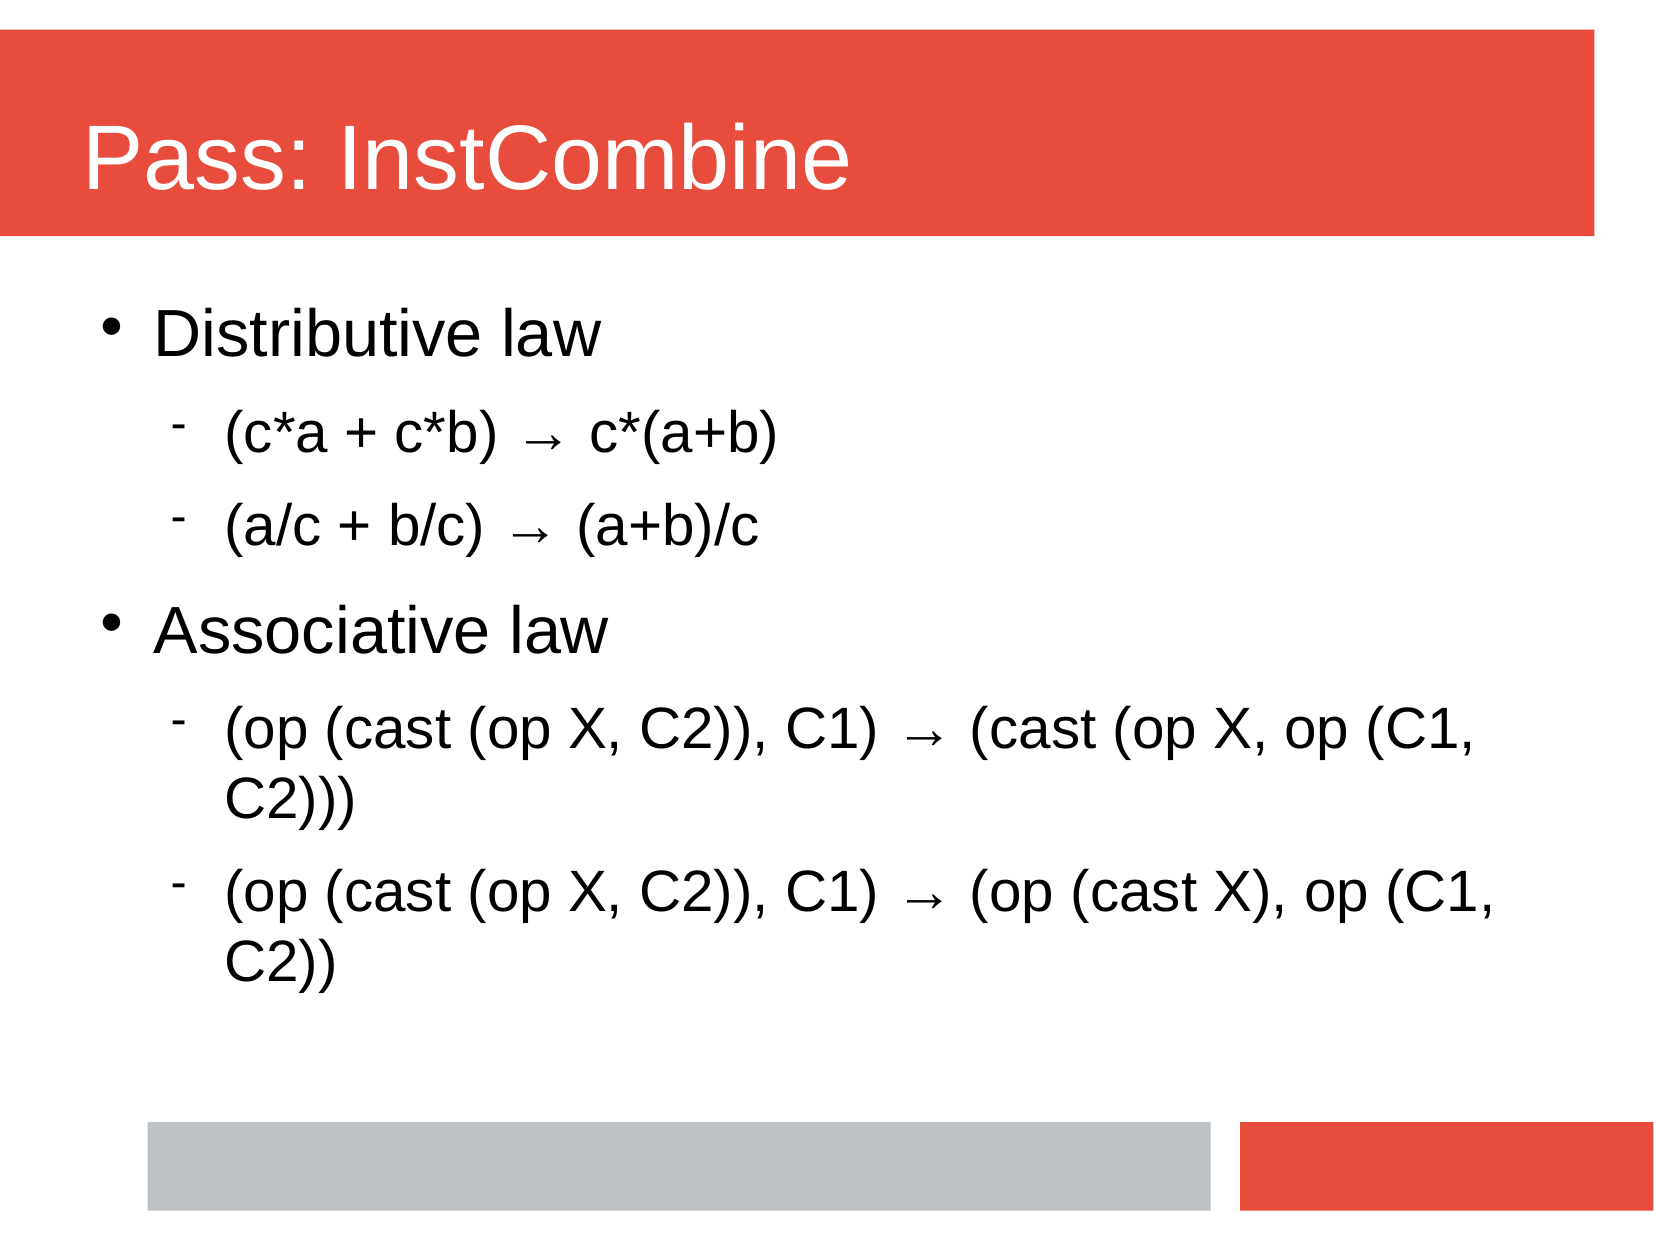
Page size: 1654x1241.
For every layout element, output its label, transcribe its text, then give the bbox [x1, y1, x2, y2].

text_box Distributive law (c*a + c*b) → c*(a+b) (a/c + b/c) → (a+b)/c Associative law (op (cast (op X, C2)), C1) → (cast (op X, op (C1, C2))) (op (cast (op X, C2)), C1) → (op (cast X), op (C1, C2)) [82, 290, 1571, 1010]
text_box Pass: InstCombine [82, 97, 1571, 208]
